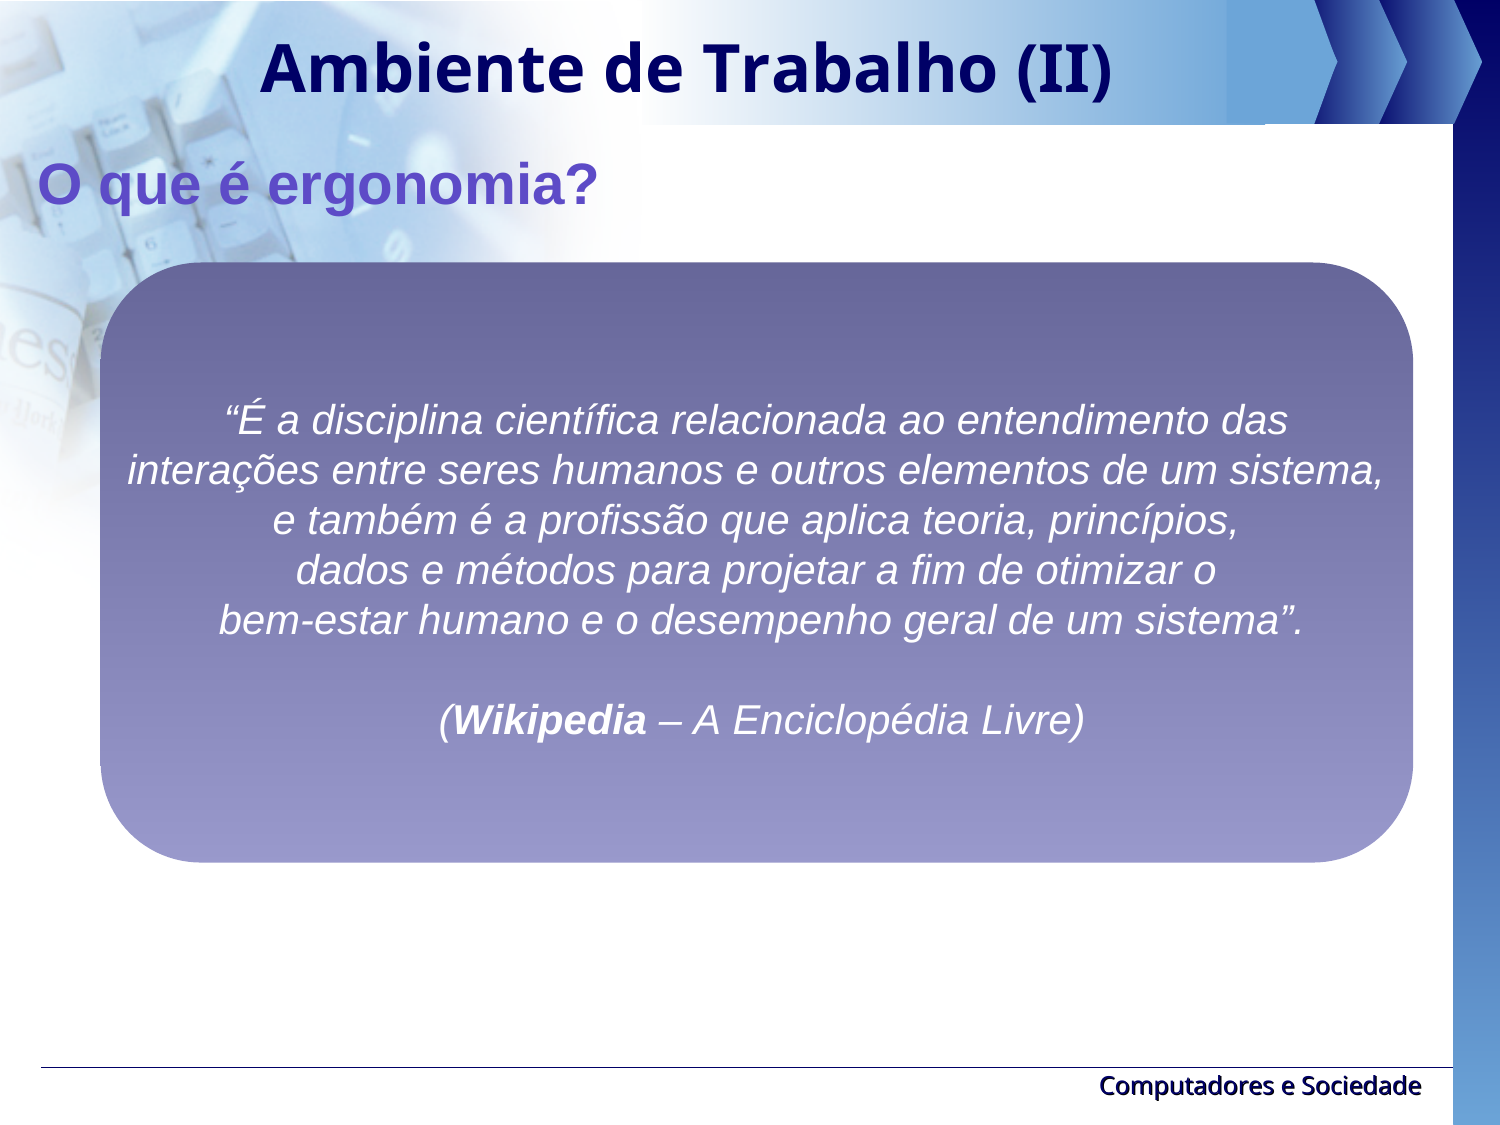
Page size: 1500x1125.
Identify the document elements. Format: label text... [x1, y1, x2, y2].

text_box “É a disciplina científica relacionada ao entendimento das interações entre seres humanos e outros elementos de um sistema, e também é a profissão que aplica teoria, princípios, dados e métodos para projetar a fim de otimizar o bem-estar humano e o desempenho geral de um sistema”. (Wikipedia – A Enciclopédia Livre) [112, 385, 1412, 751]
title Ambiente de Trabalho (II) [74, 0, 1300, 151]
text_box [100, 262, 1414, 863]
list O que é ergonomia? [37, 151, 1426, 1051]
